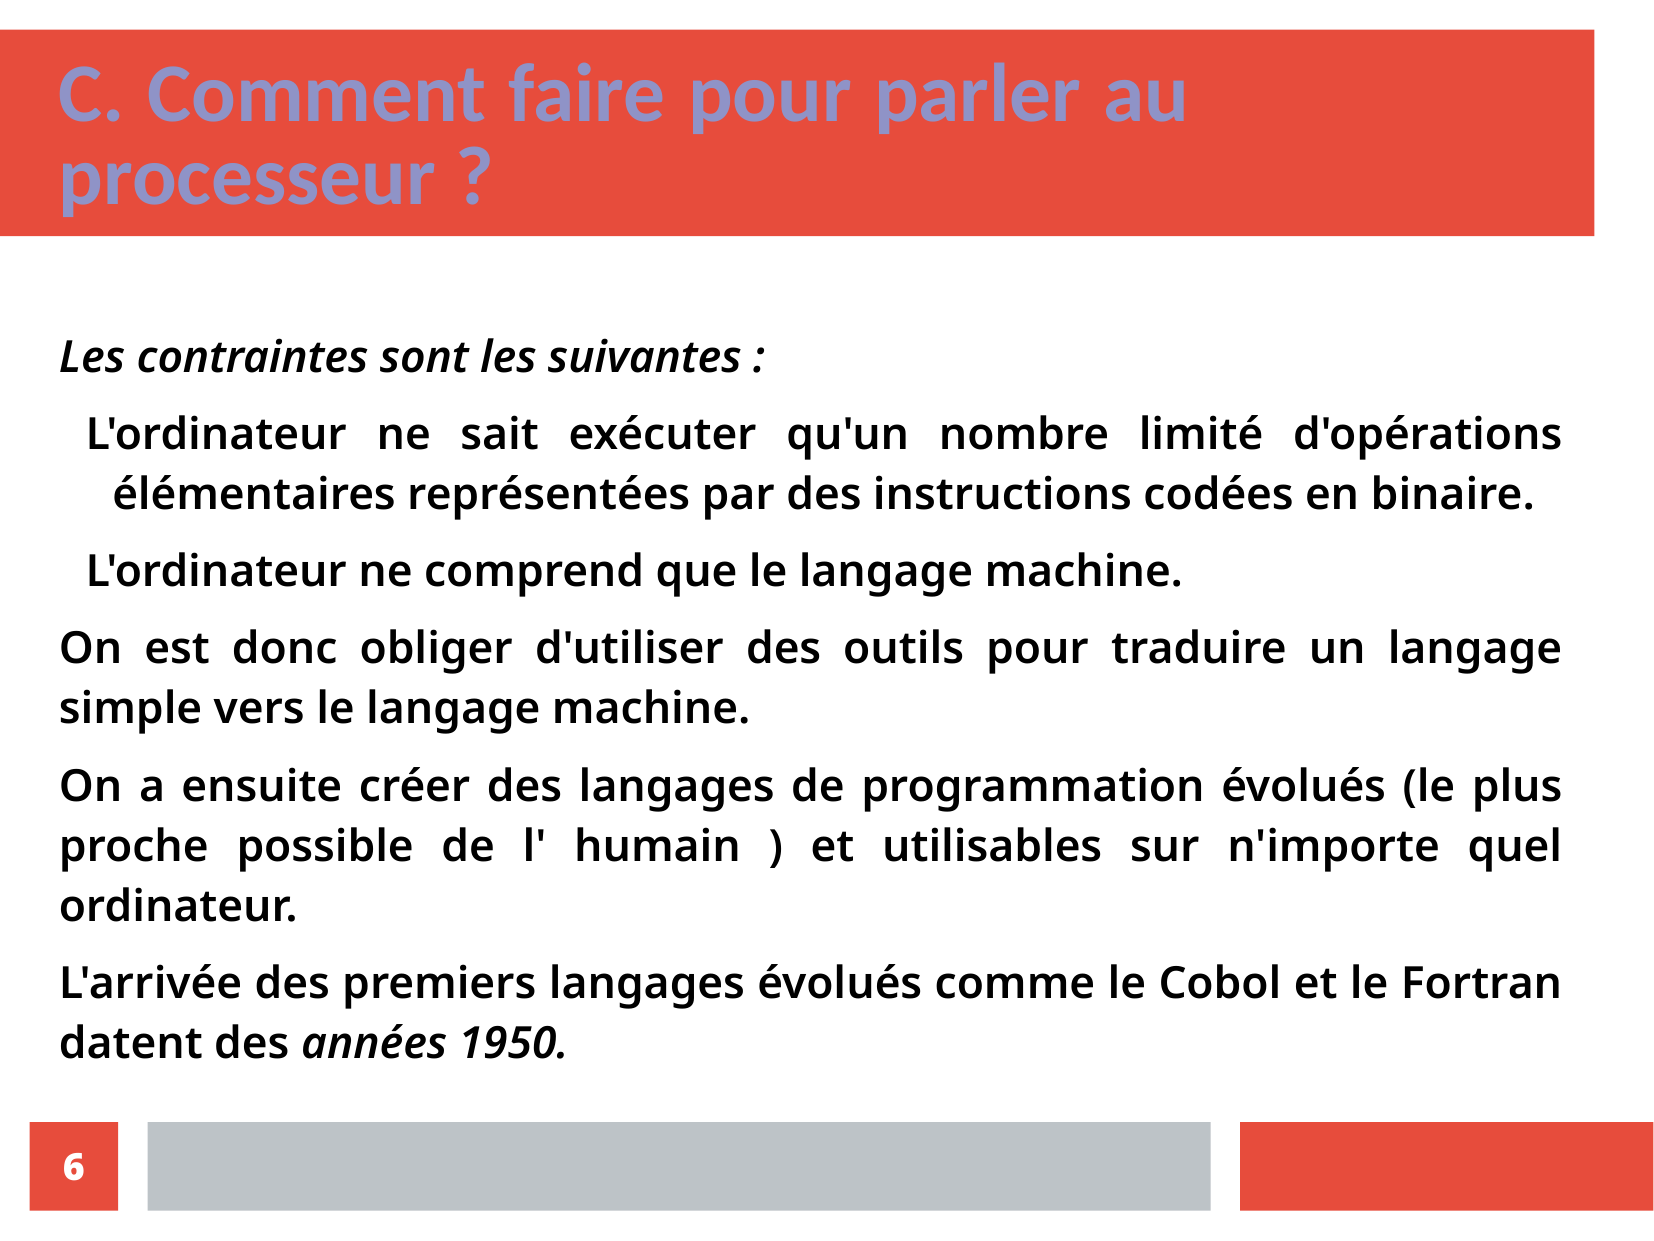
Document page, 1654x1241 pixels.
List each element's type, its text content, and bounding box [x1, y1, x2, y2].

title C. Comment faire pour parler au processeur ? [59, 59, 1595, 207]
list Les contraintes sont les suivantes : L'ordinateur ne sait exécuter qu'un nombre limité d'opérations élémentaires représentées par des instructions codées en binaire. L'ordinateur ne comprend que le langage machine. On est donc obliger d'utiliser des outils pour traduire un langage simple vers le langage machine. On a ensuite créer des langages de programmation évolués (le plus proche possible de l' humain ) et utilisables sur n'importe quel ordinateur. L'arrivée des premiers langages évolués comme le Cobol et le Fortran datent des années 1950. [59, 324, 1565, 1093]
